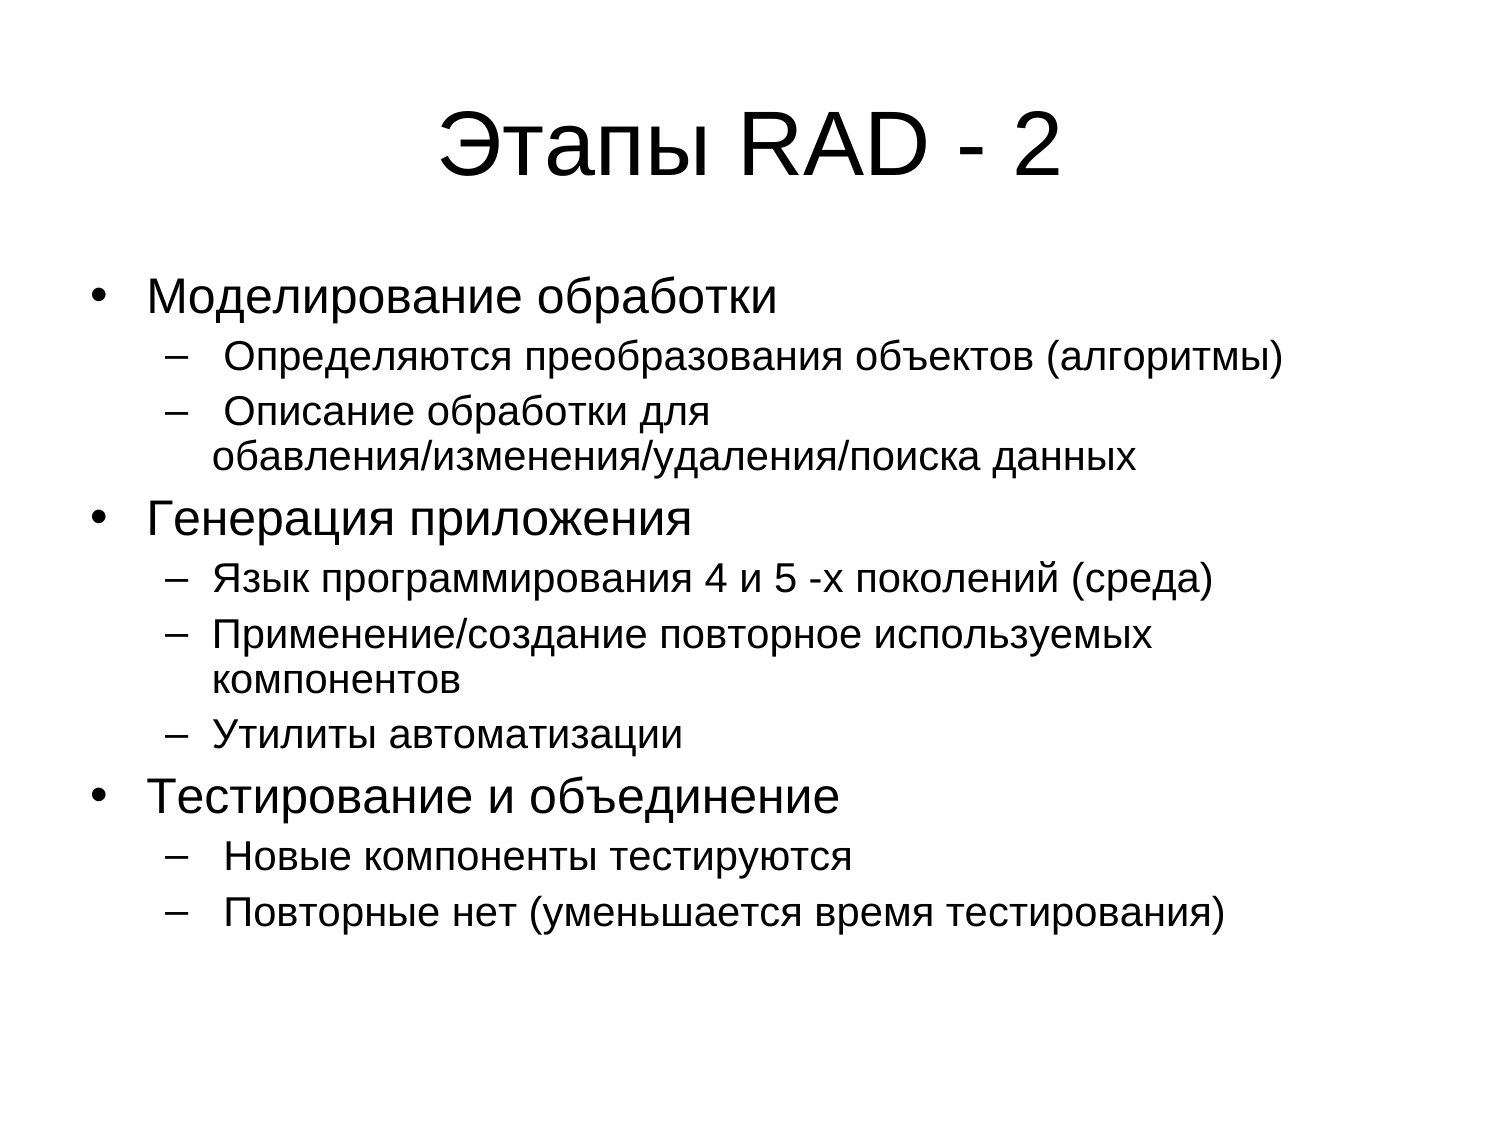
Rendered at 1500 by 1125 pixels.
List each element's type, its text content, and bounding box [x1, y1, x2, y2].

title Этапы RAD - 2 [75, 45, 1426, 233]
list Моделирование обработки Определяются преобразования объектов (алгоритмы) Описание обработки для обавления/изменения/удаления/поиска данных Генерация приложения Язык программирования 4 и 5 -х поколений (среда) Применение/создание повторное используемых компонентов Утилиты автоматизации Тестирование и объединение Новые компоненты тестируются Повторные нет (уменьшается время тестирования) [75, 262, 1426, 1005]
